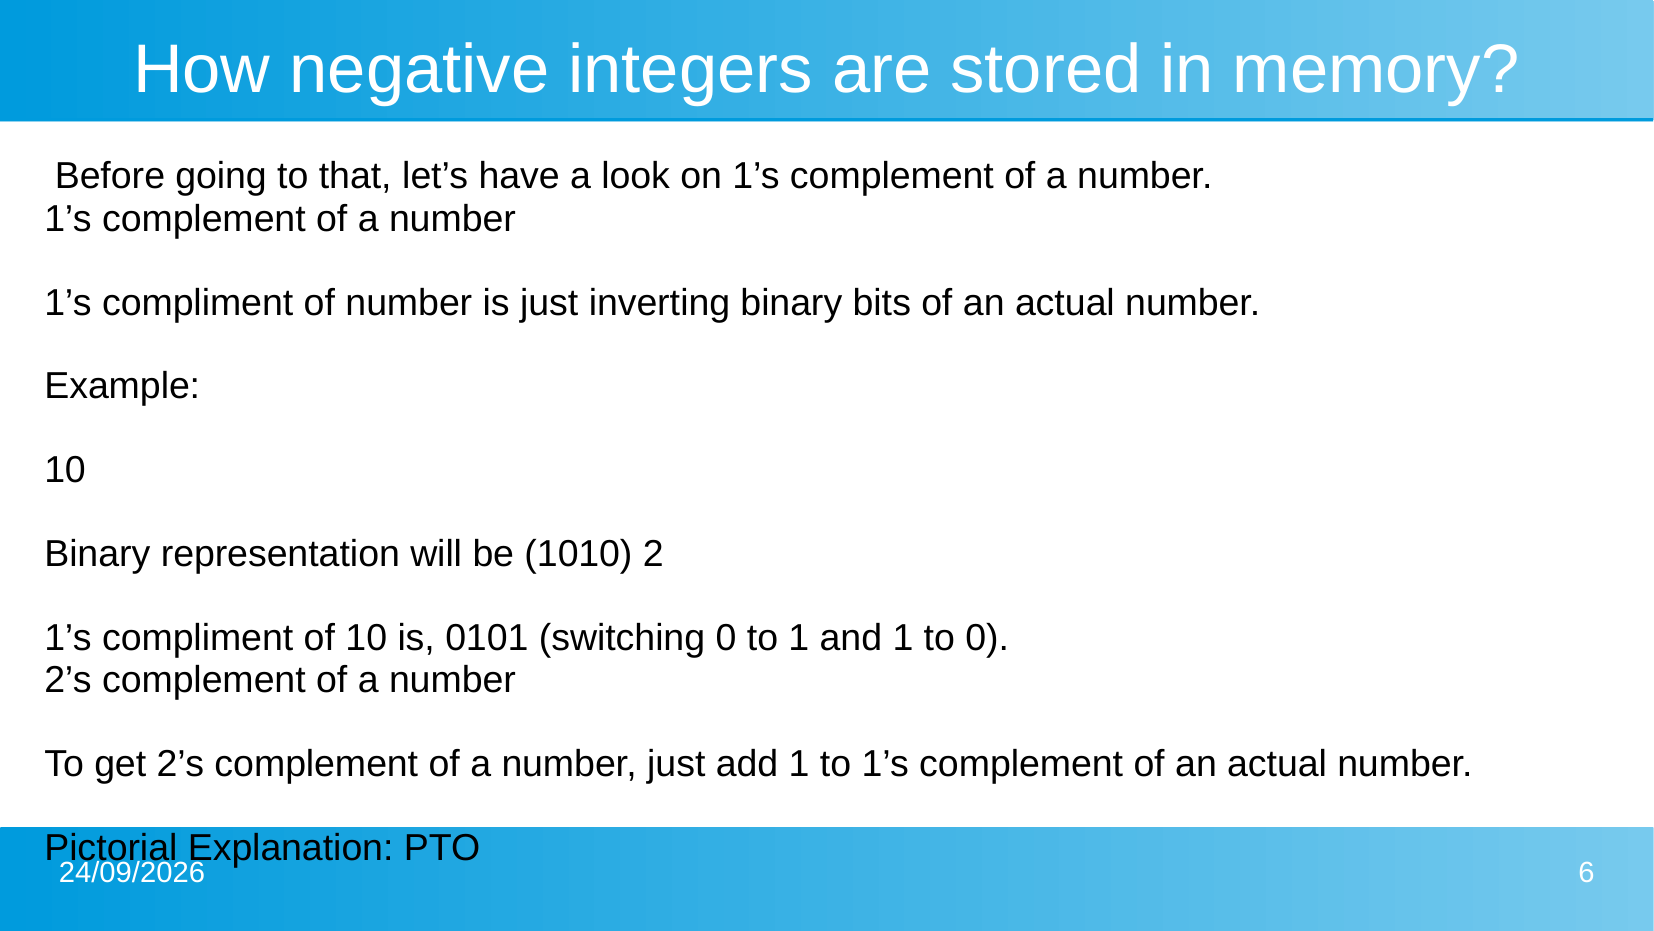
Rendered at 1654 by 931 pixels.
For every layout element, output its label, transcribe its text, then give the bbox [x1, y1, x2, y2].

text_box Before going to that, let’s have a look on 1’s complement of a number. 1’s complement of a number 1’s compliment of number is just inverting binary bits of an actual number. Example: 10 Binary representation will be (1010) 2 1’s compliment of 10 is, 0101 (switching 0 to 1 and 1 to 0). 2’s complement of a number To get 2’s complement of a number, just add 1 to 1’s complement of an actual number. Pictorial Explanation: PTO [29, 147, 1595, 931]
title How negative integers are stored in memory? [59, 29, 1595, 108]
